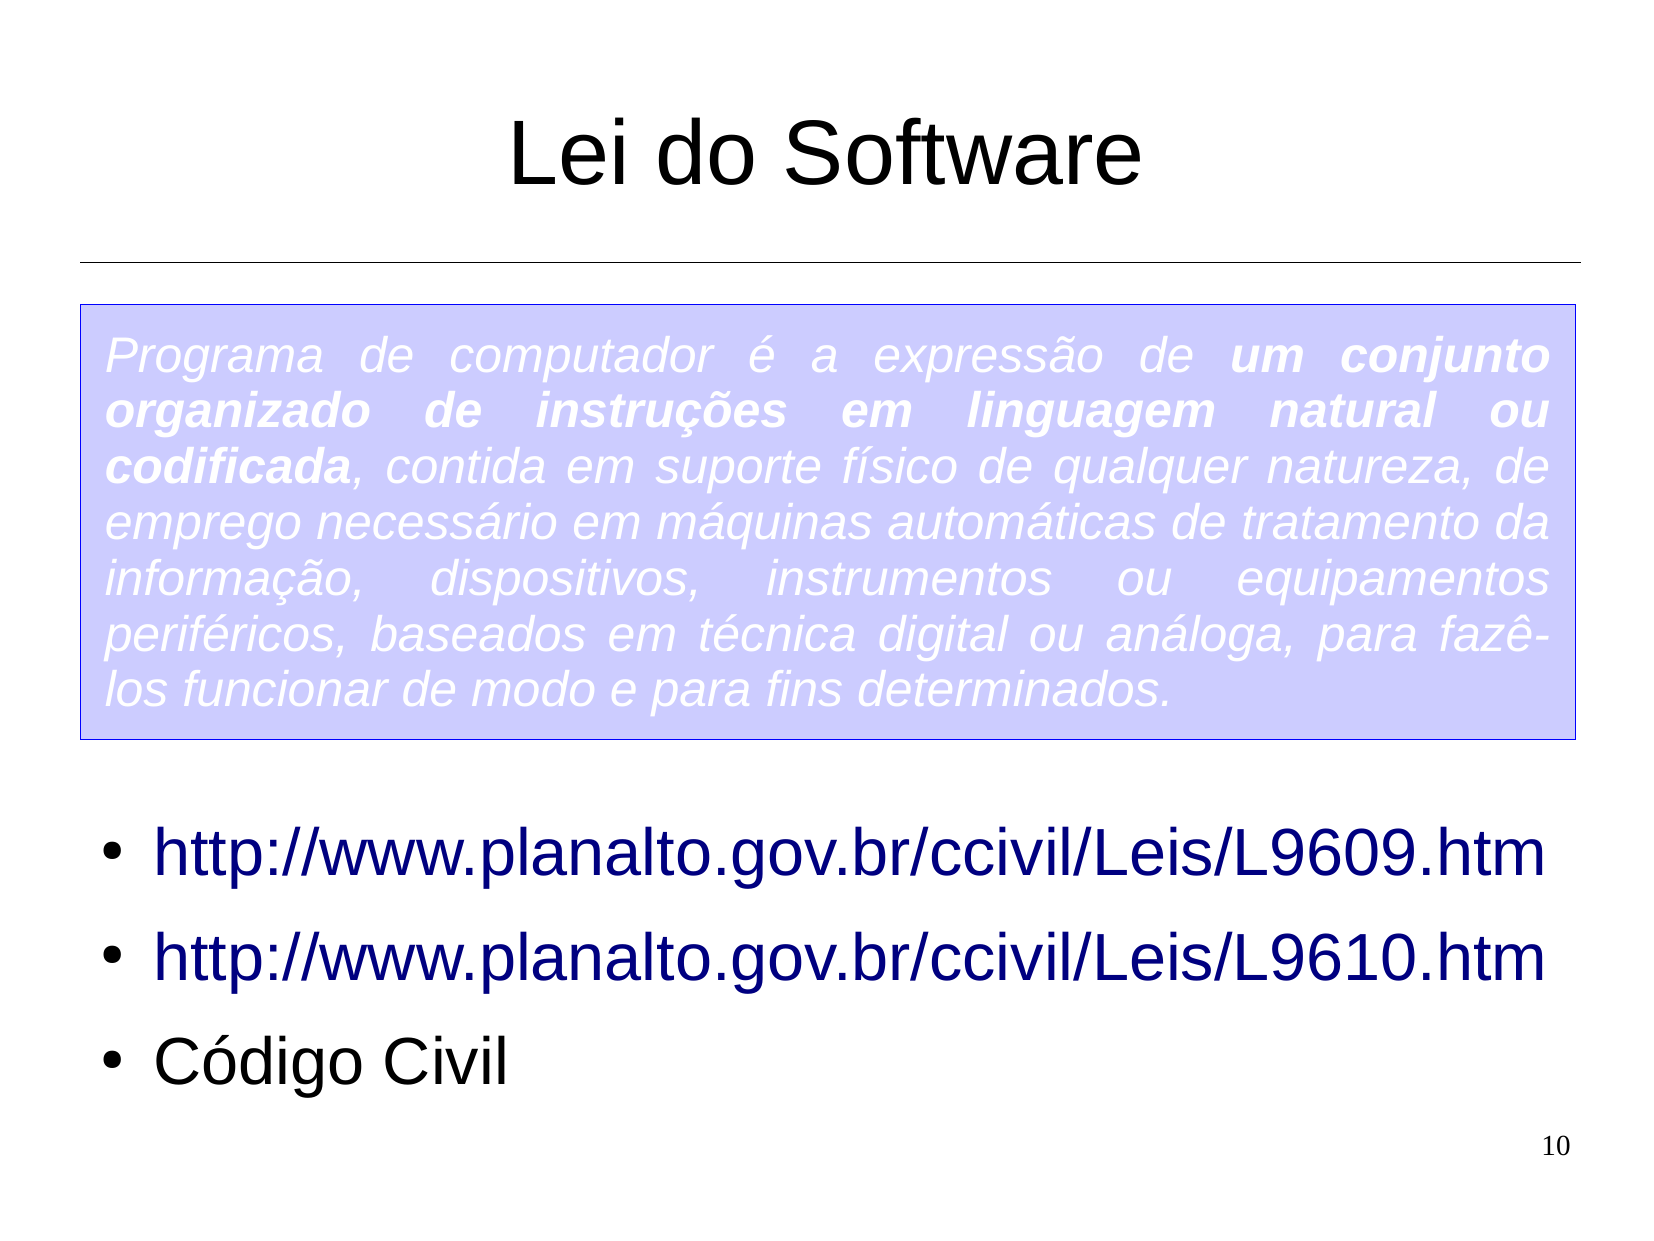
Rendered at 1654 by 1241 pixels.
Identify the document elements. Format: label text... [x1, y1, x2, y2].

text_box Programa de computador é a expressão de um conjunto organizado de instruções em linguagem natural ou codificada, contida em suporte físico de qualquer natureza, de emprego necessário em máquinas automáticas de tratamento da informação, dispositivos, instrumentos ou equipamentos periféricos, baseados em técnica digital ou análoga, para fazê-los funcionar de modo e para fins determinados. [80, 304, 1576, 700]
list http://www.planalto.gov.br/ccivil/Leis/L9609.htm http://www.planalto.gov.br/ccivil/Leis/L9610.htm Código Civil [82, 815, 1571, 1074]
title Lei do Software [82, 56, 1571, 250]
